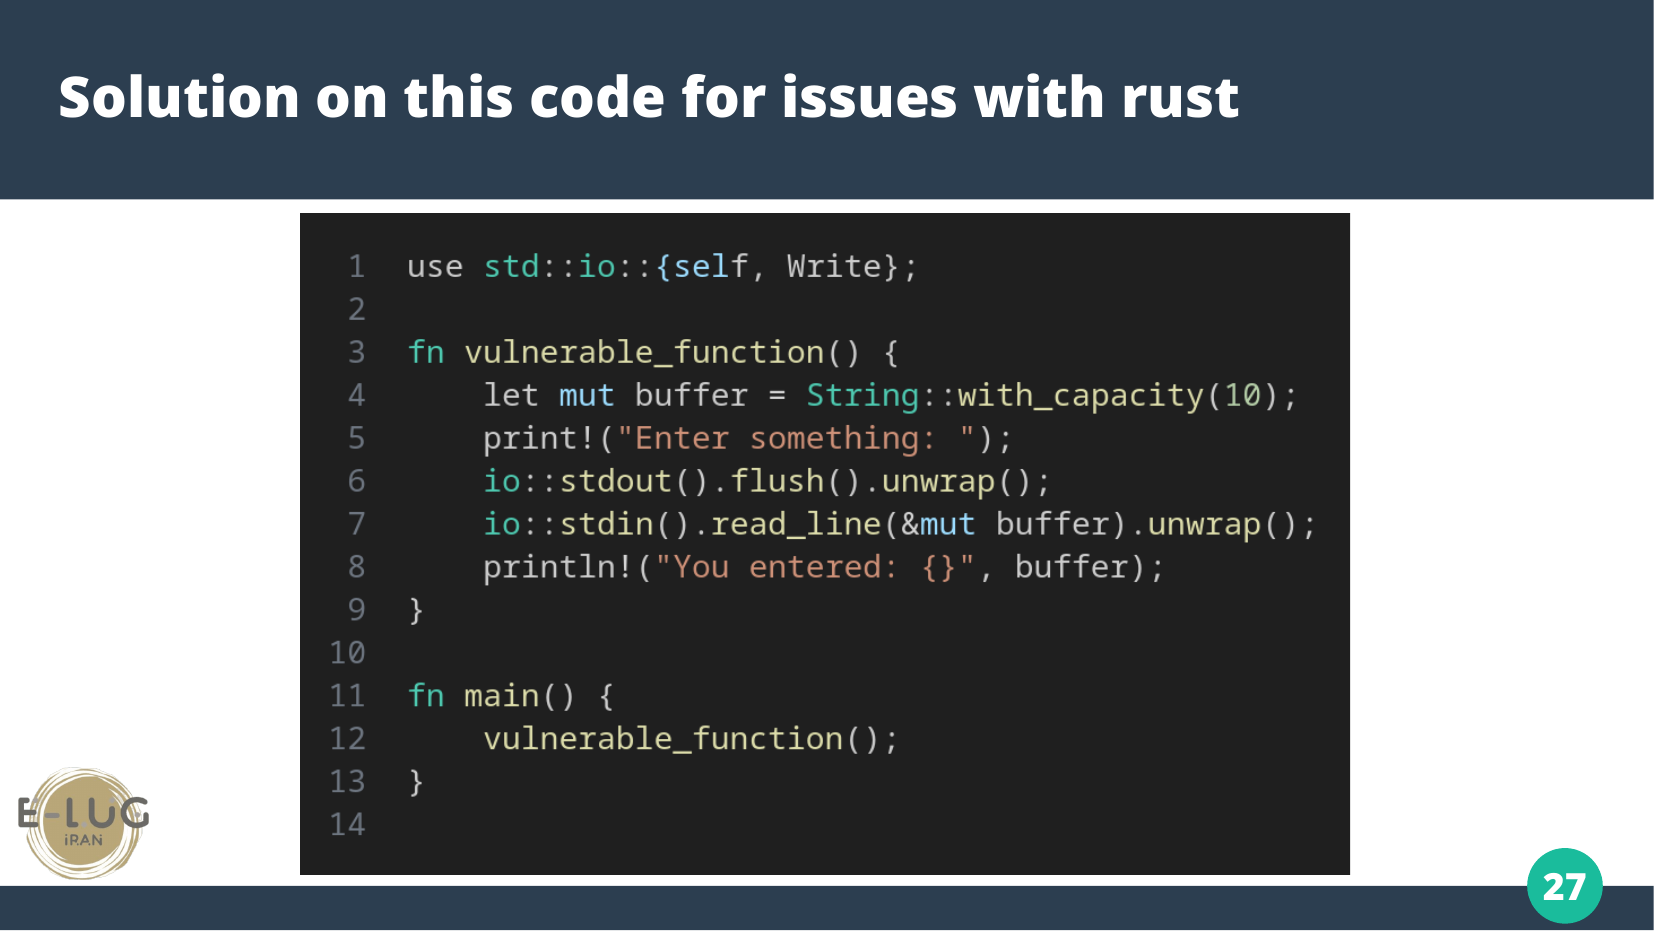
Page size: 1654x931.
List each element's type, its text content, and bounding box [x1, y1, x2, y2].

picture [300, 213, 1351, 875]
picture [0, 749, 168, 901]
title Solution on this code for issues with rust [59, 37, 1595, 155]
